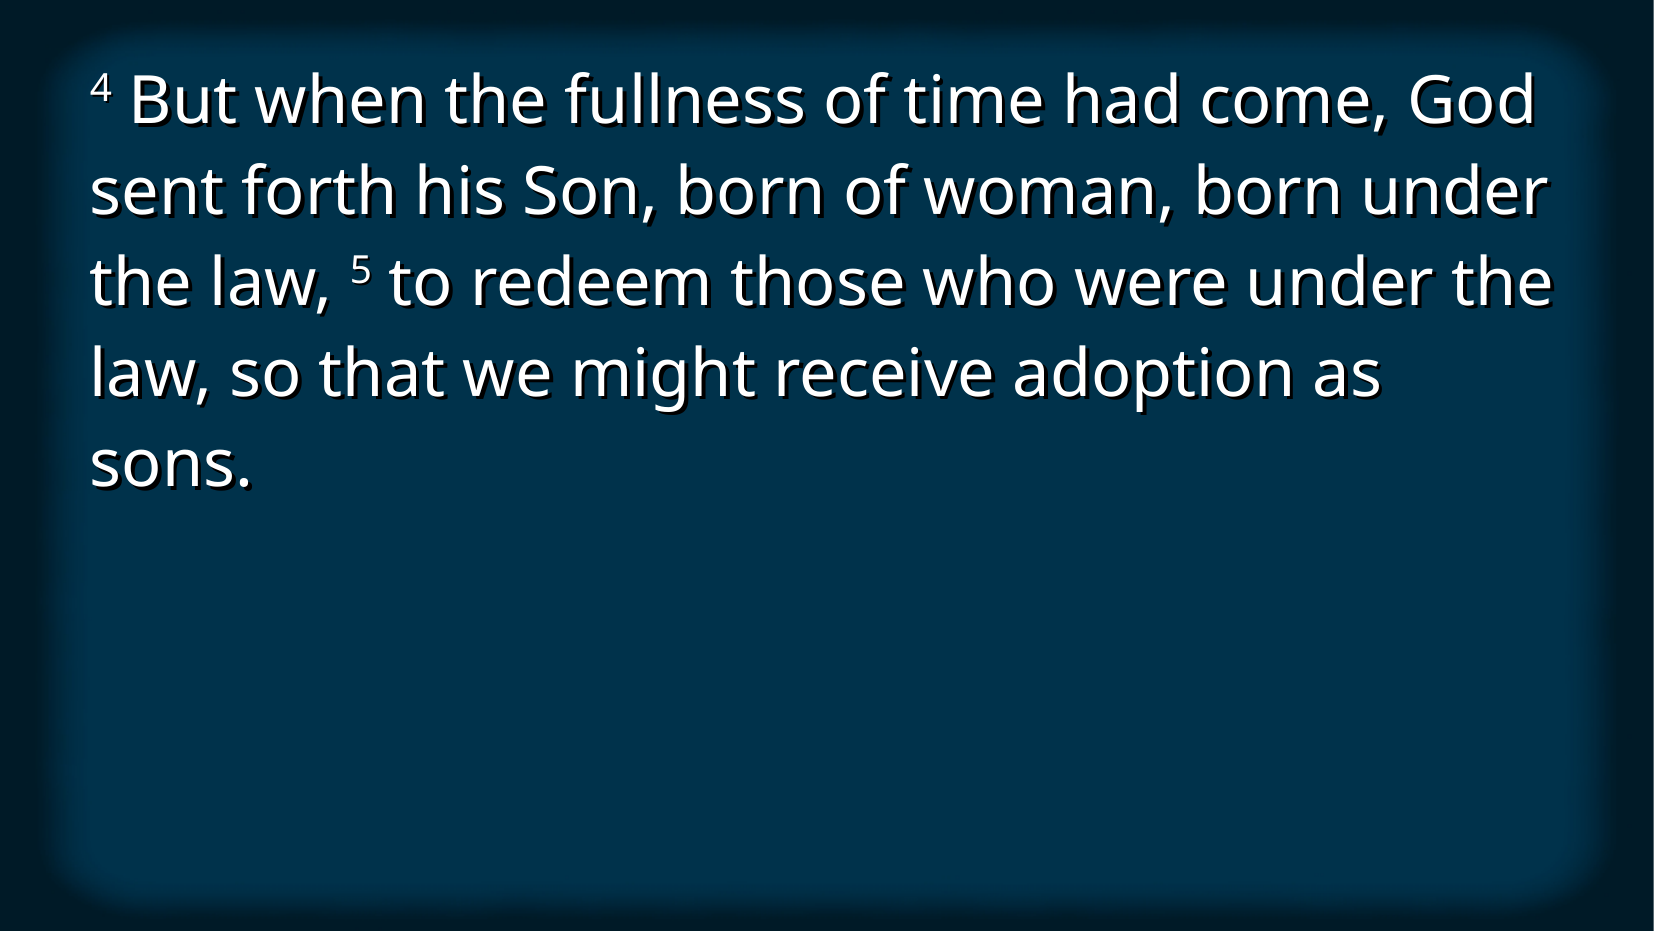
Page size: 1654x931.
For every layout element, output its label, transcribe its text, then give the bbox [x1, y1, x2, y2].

text_box 4 But when the fullness of time had come, God sent forth his Son, born of woman, born under the law, 5 to redeem those who were under the law, so that we might receive adoption as sons. [75, 45, 1576, 415]
picture [0, 0, 1654, 931]
